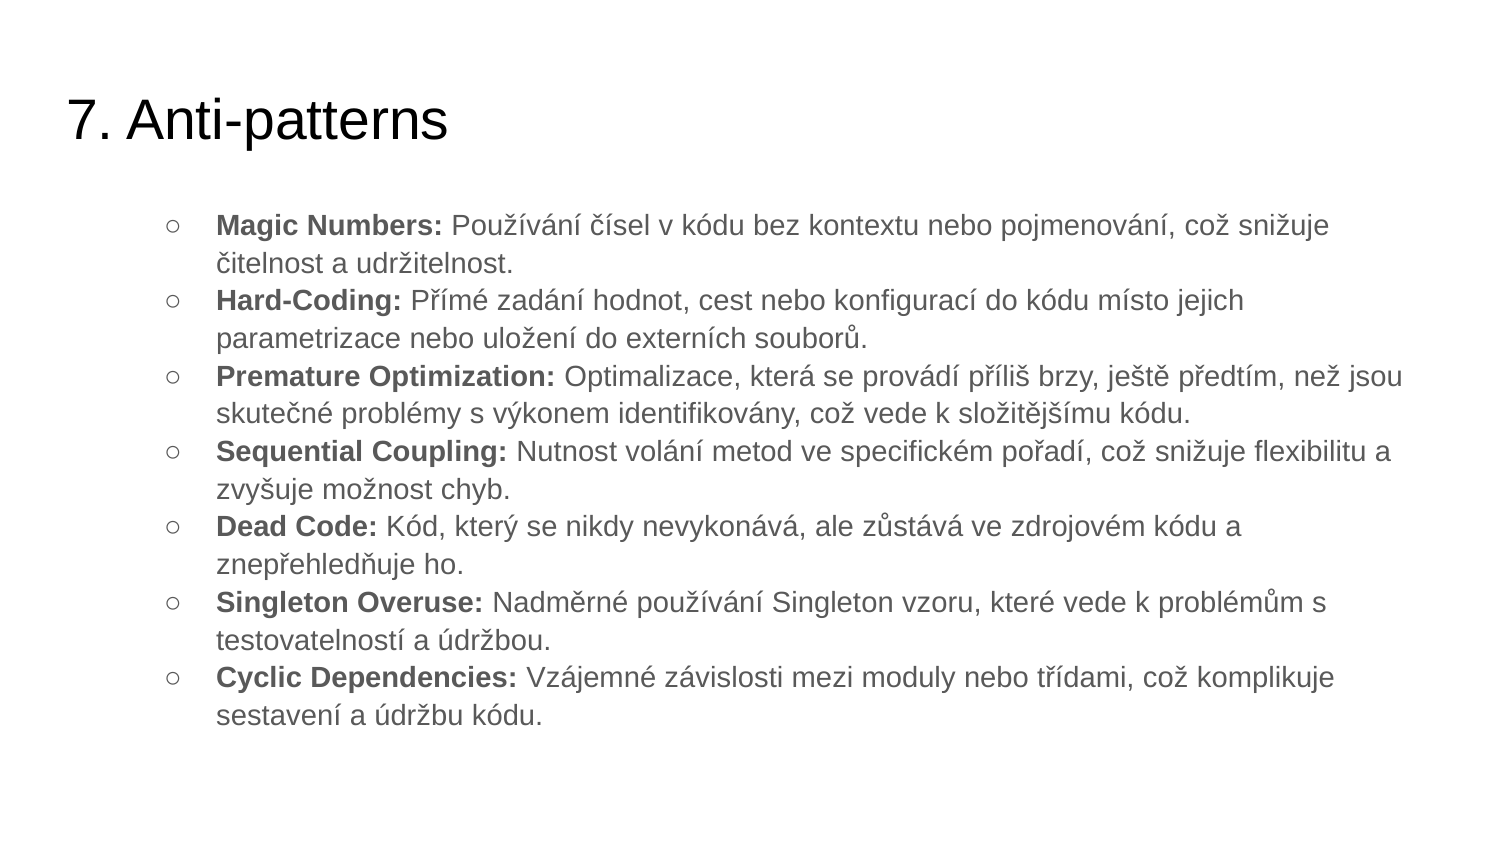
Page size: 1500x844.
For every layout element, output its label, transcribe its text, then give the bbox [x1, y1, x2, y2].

title 7. Anti-patterns [51, 72, 1449, 167]
list Magic Numbers: Používání čísel v kódu bez kontextu nebo pojmenování, což snižuje čitelnost a udržitelnost. Hard-Coding: Přímé zadání hodnot, cest nebo konfigurací do kódu místo jejich parametrizace nebo uložení do externích souborů. Premature Optimization: Optimalizace, která se provádí příliš brzy, ještě předtím, než jsou skutečné problémy s výkonem identifikovány, což vede k složitějšímu kódu. Sequential Coupling: Nutnost volání metod ve specifickém pořadí, což snižuje flexibilitu a zvyšuje možnost chyb. Dead Code: Kód, který se nikdy nevykonává, ale zůstává ve zdrojovém kódu a znepřehledňuje ho. Singleton Overuse: Nadměrné používání Singleton vzoru, které vede k problémům s testovatelností a údržbou. Cyclic Dependencies: Vzájemné závislosti mezi moduly nebo třídami, což komplikuje sestavení a údržbu kódu. [51, 189, 1449, 844]
